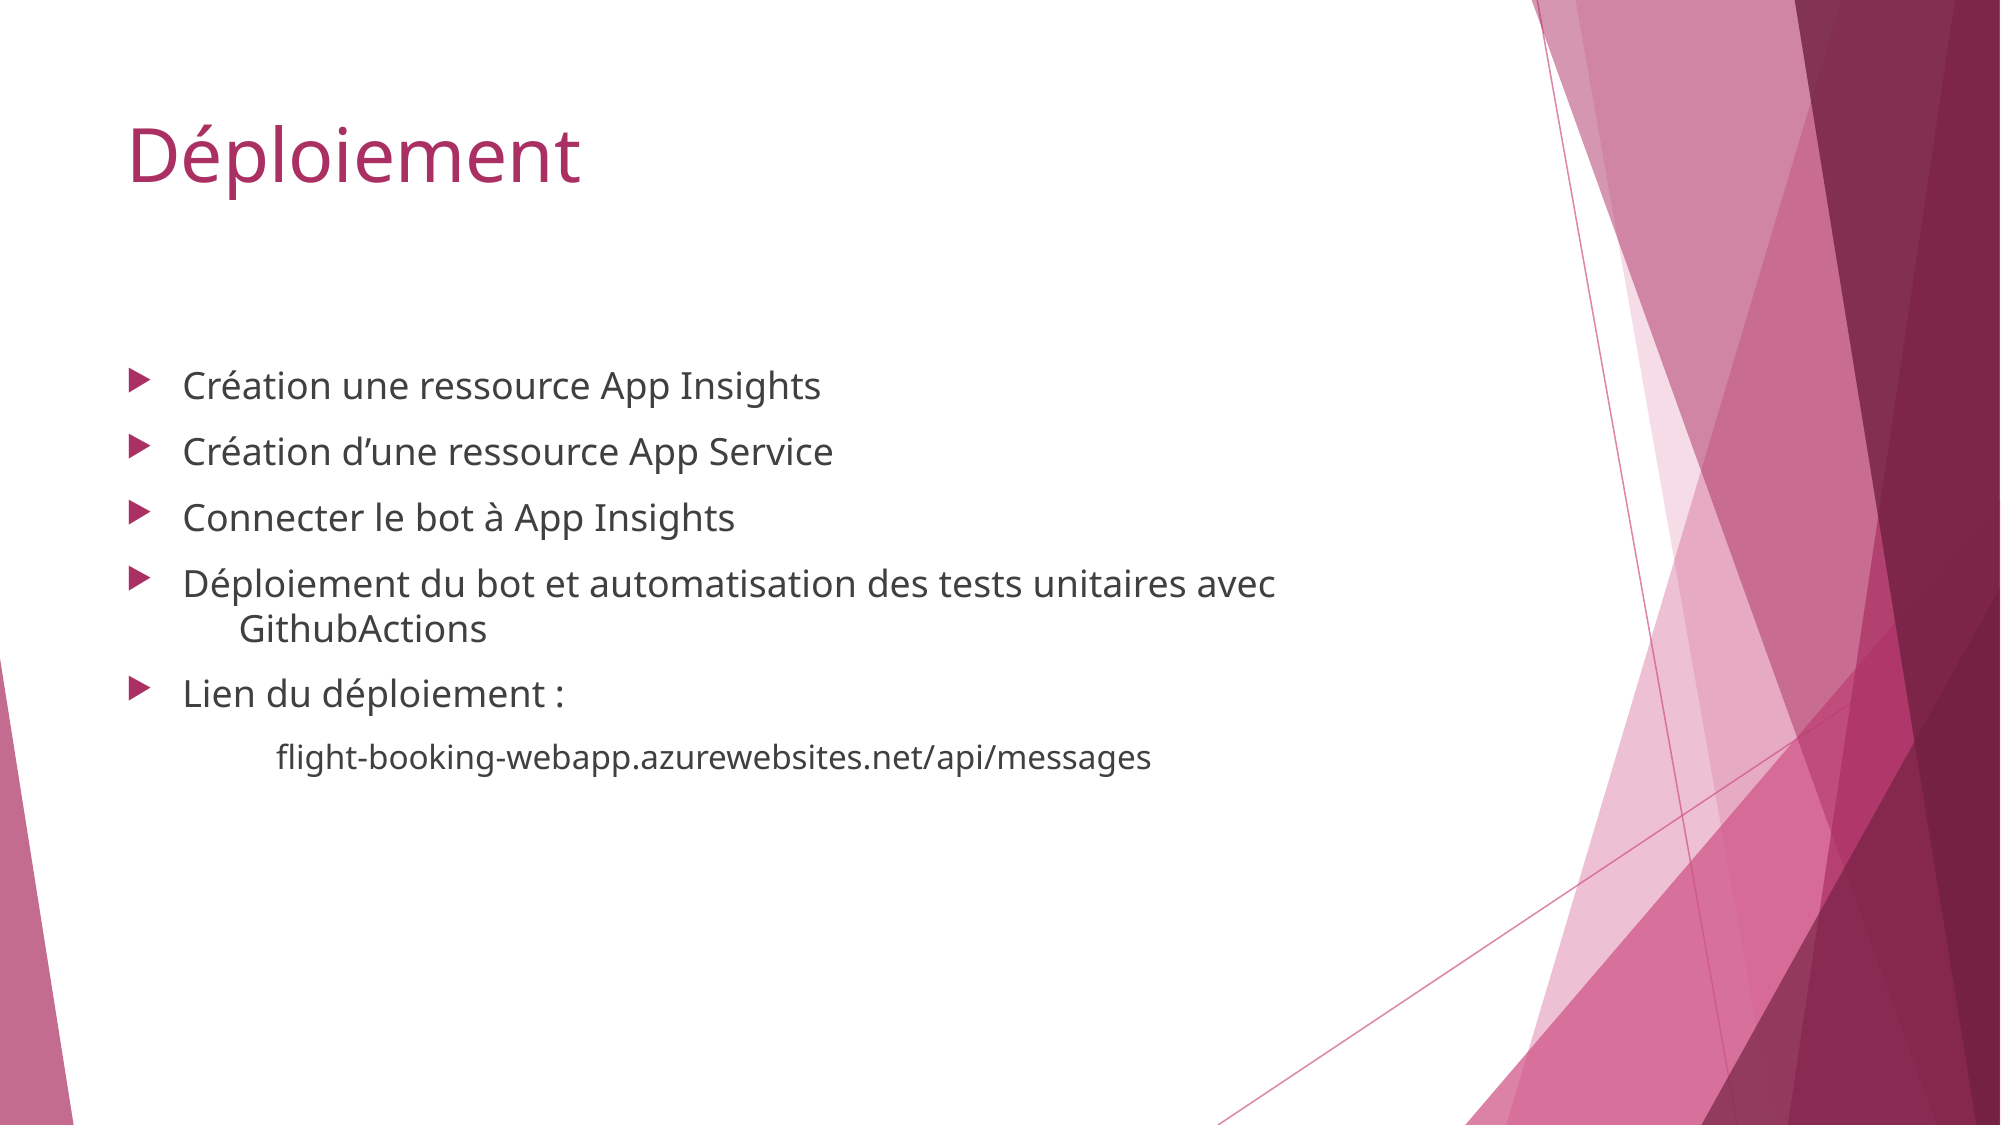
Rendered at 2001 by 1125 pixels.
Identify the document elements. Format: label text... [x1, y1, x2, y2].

list Création une ressource App Insights Création d’une ressource App Service Connecter le bot à App Insights Déploiement du bot et automatisation des tests unitaires avec GithubActions Lien du déploiement : flight-booking-webapp.azurewebsites.net/api/messages [111, 354, 1522, 992]
title Déploiement [111, 99, 1522, 317]
